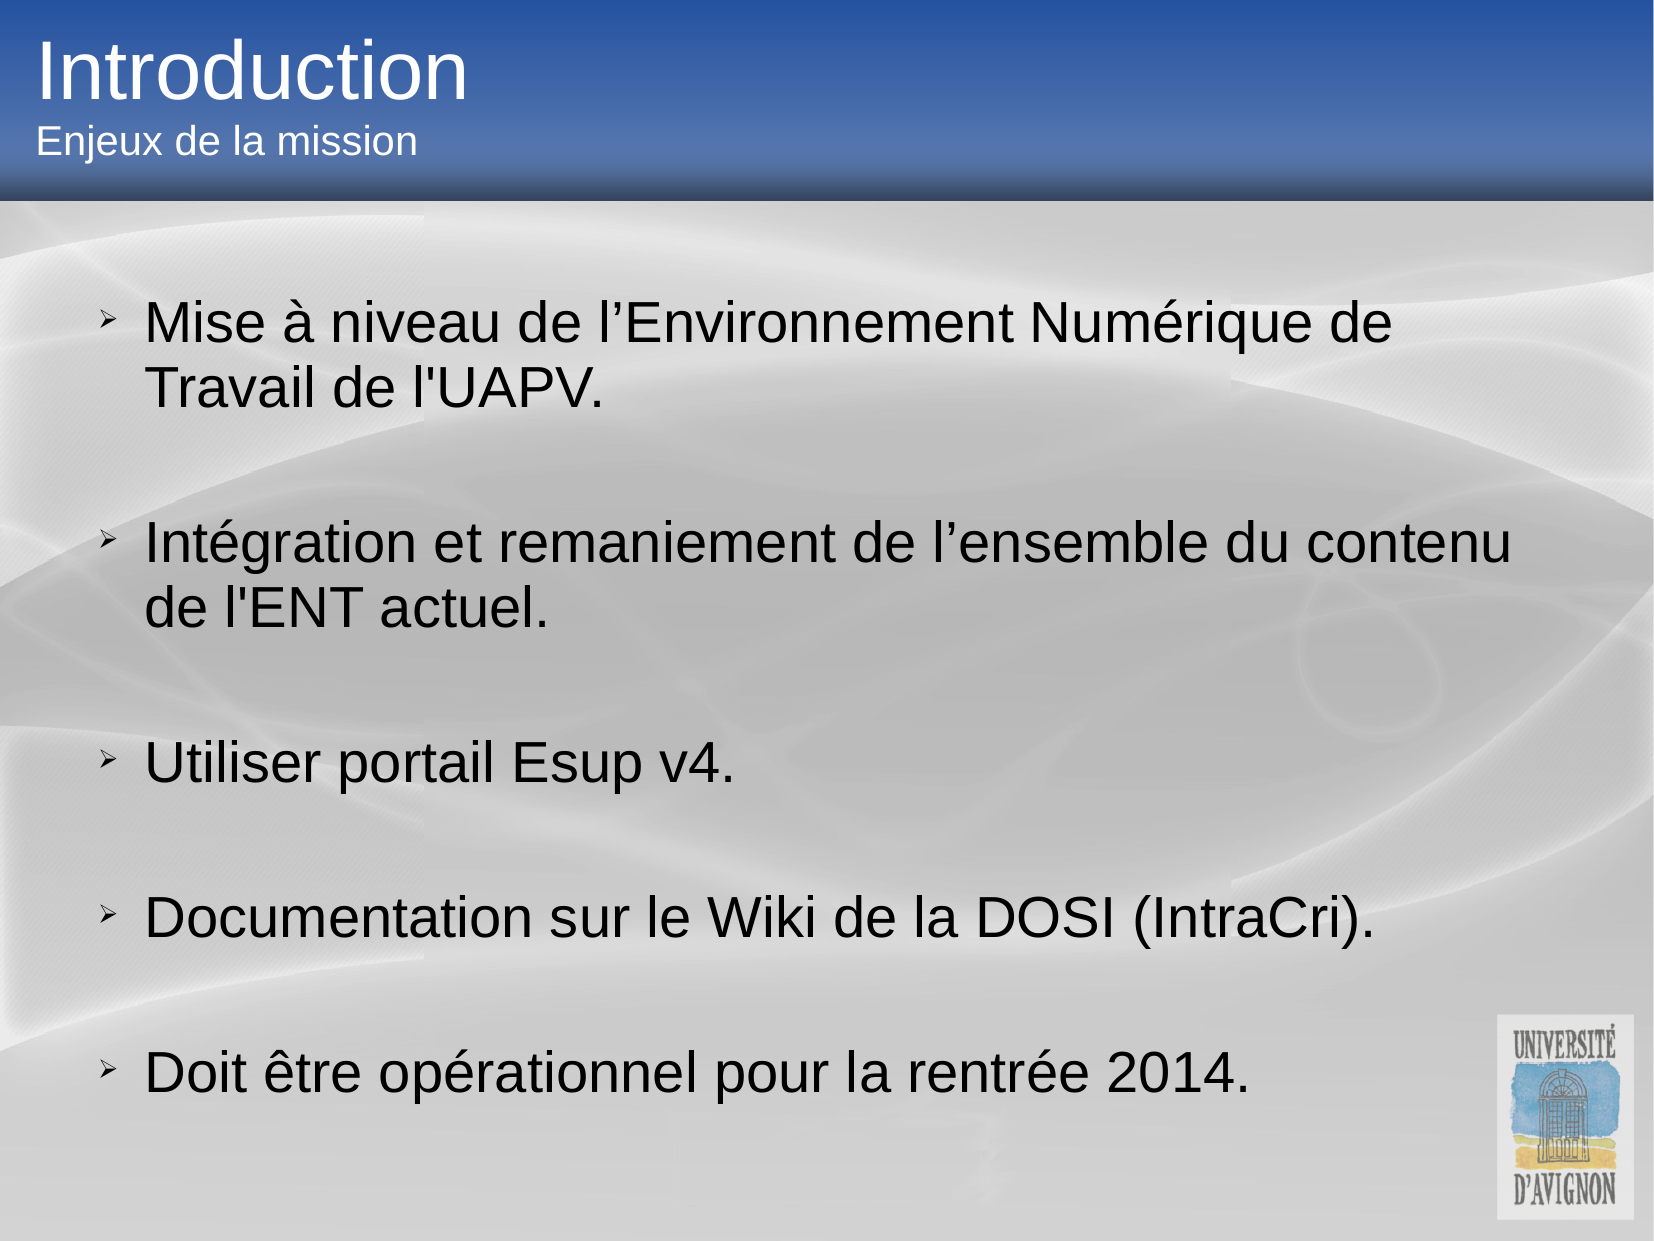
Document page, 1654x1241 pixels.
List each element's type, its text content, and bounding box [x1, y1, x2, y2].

list Mise à niveau de l’Environnement Numérique de Travail de l'UAPV. Intégration et remaniement de l’ensemble du contenu de l'ENT actuel. Utiliser portail Esup v4. Documentation sur le Wiki de la DOSI (IntraCri). Doit être opérationnel pour la rentrée 2014. [82, 290, 1571, 1109]
picture [0, 0, 1654, 1241]
title Introduction Enjeux de la mission [35, 0, 1498, 213]
